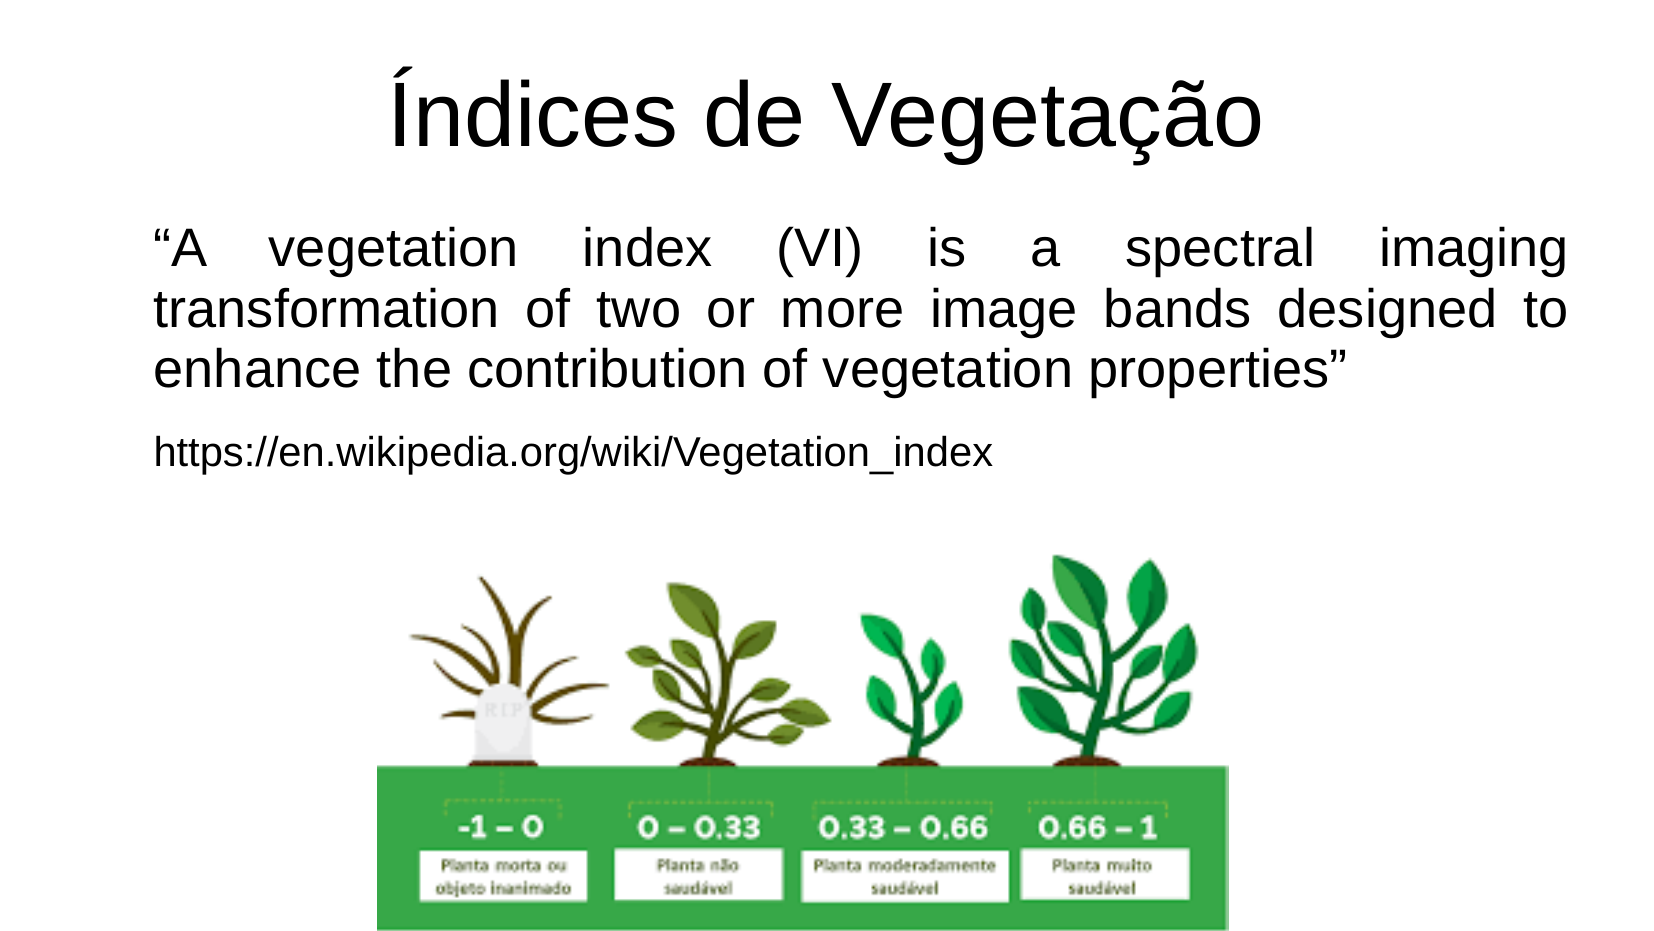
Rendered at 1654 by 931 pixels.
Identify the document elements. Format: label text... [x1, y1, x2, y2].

picture [377, 496, 1229, 931]
list “A vegetation index (VI) is a spectral imaging transformation of two or more image bands designed to enhance the contribution of vegetation properties” https://en.wikipedia.org/wiki/Vegetation_index [82, 217, 1571, 758]
title Índices de Vegetação [82, 37, 1571, 193]
text_box [795, 399, 825, 470]
